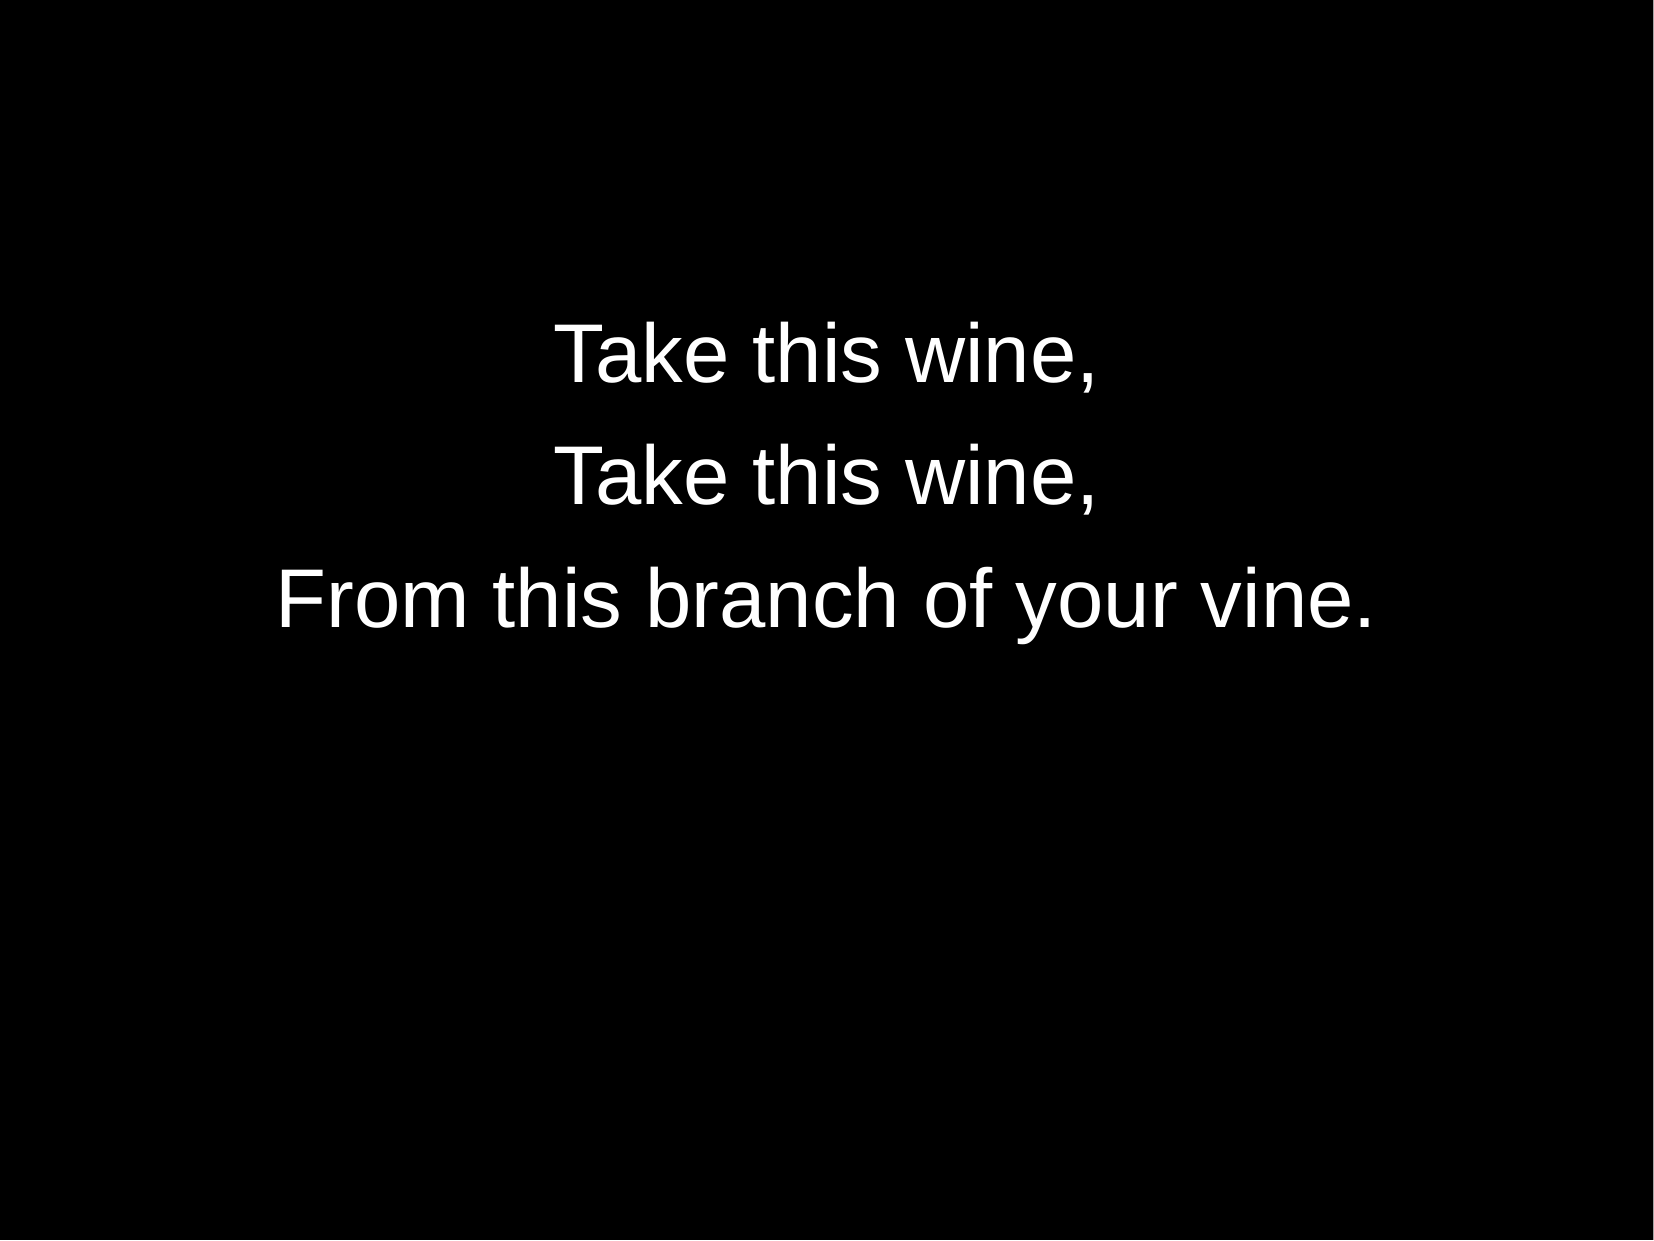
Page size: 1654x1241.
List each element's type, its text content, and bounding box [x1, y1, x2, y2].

list Take this wine, Take this wine, From this branch of your vine. [0, 307, 1654, 1027]
